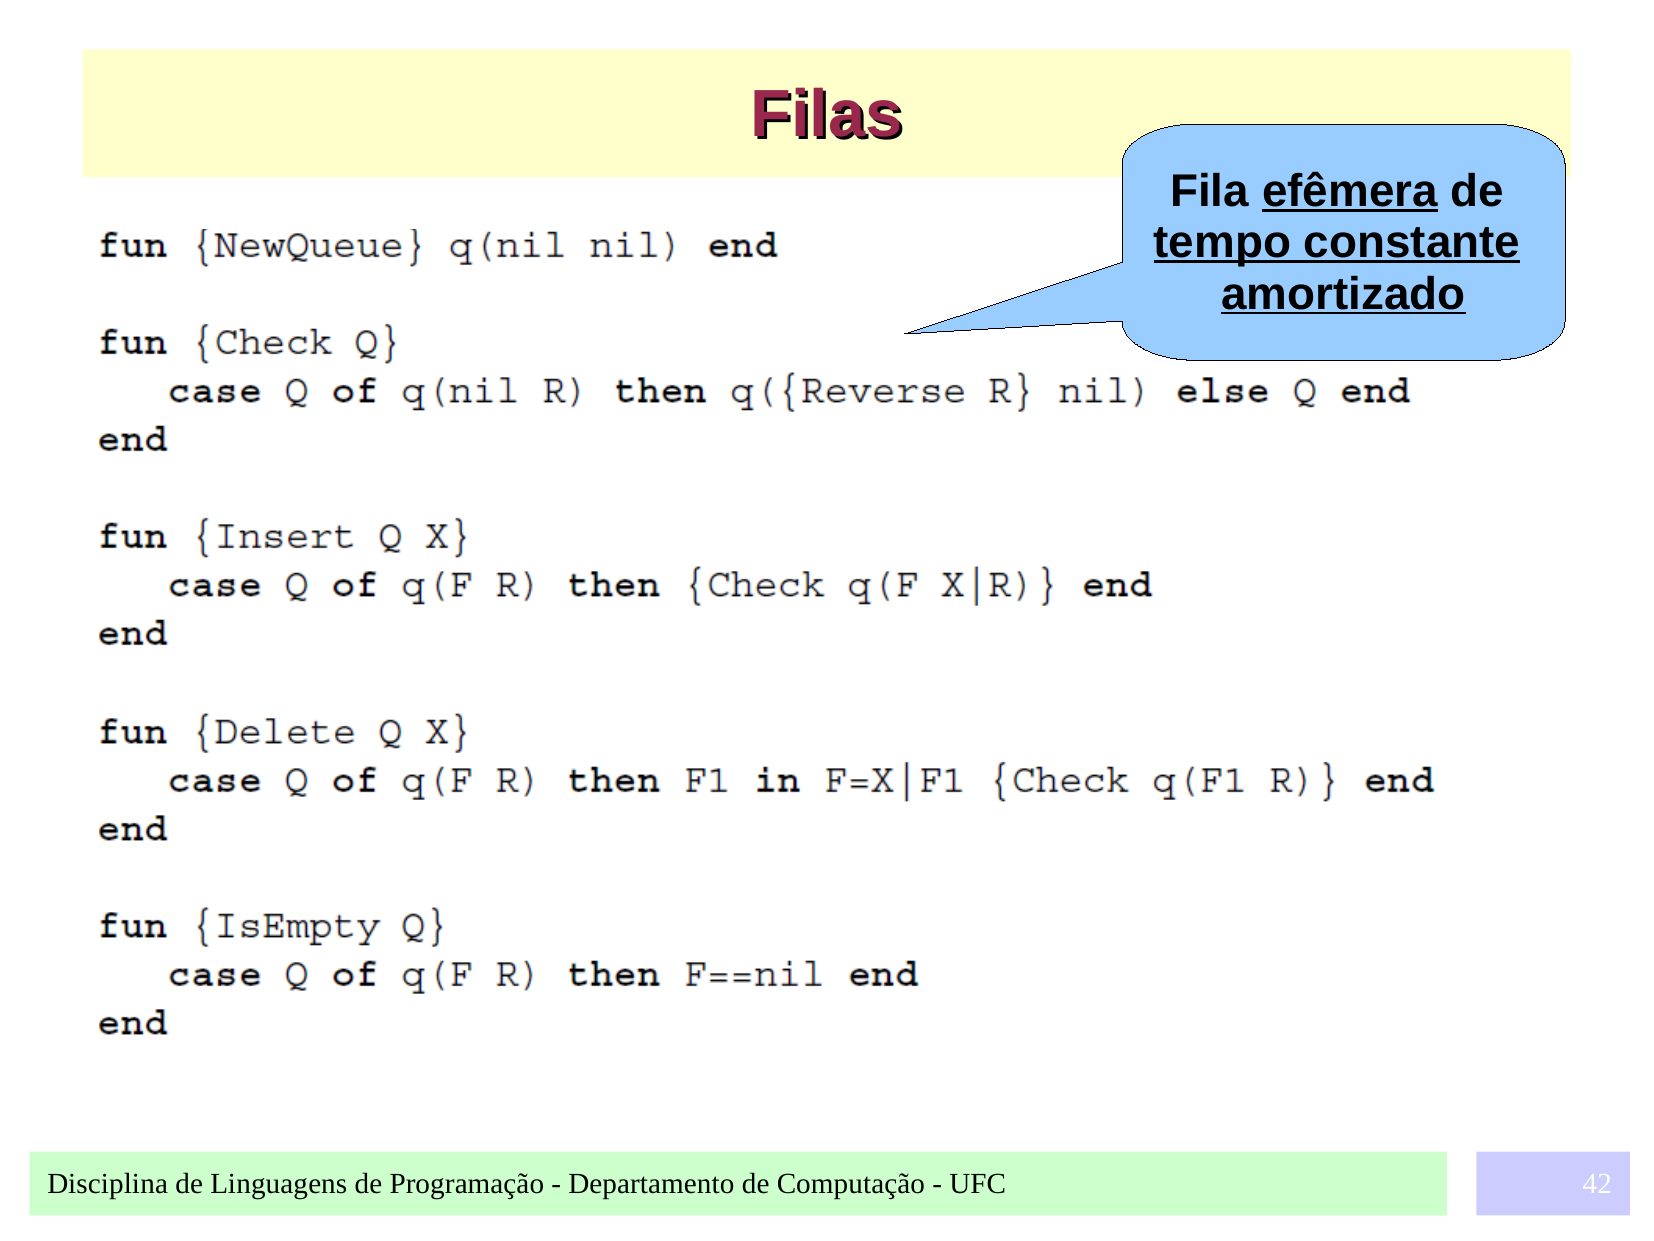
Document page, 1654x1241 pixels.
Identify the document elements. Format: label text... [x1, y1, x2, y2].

picture [98, 229, 1447, 1044]
text_box Fila efêmera de tempo constante amortizado [904, 124, 1566, 361]
title Filas [82, 49, 1571, 178]
